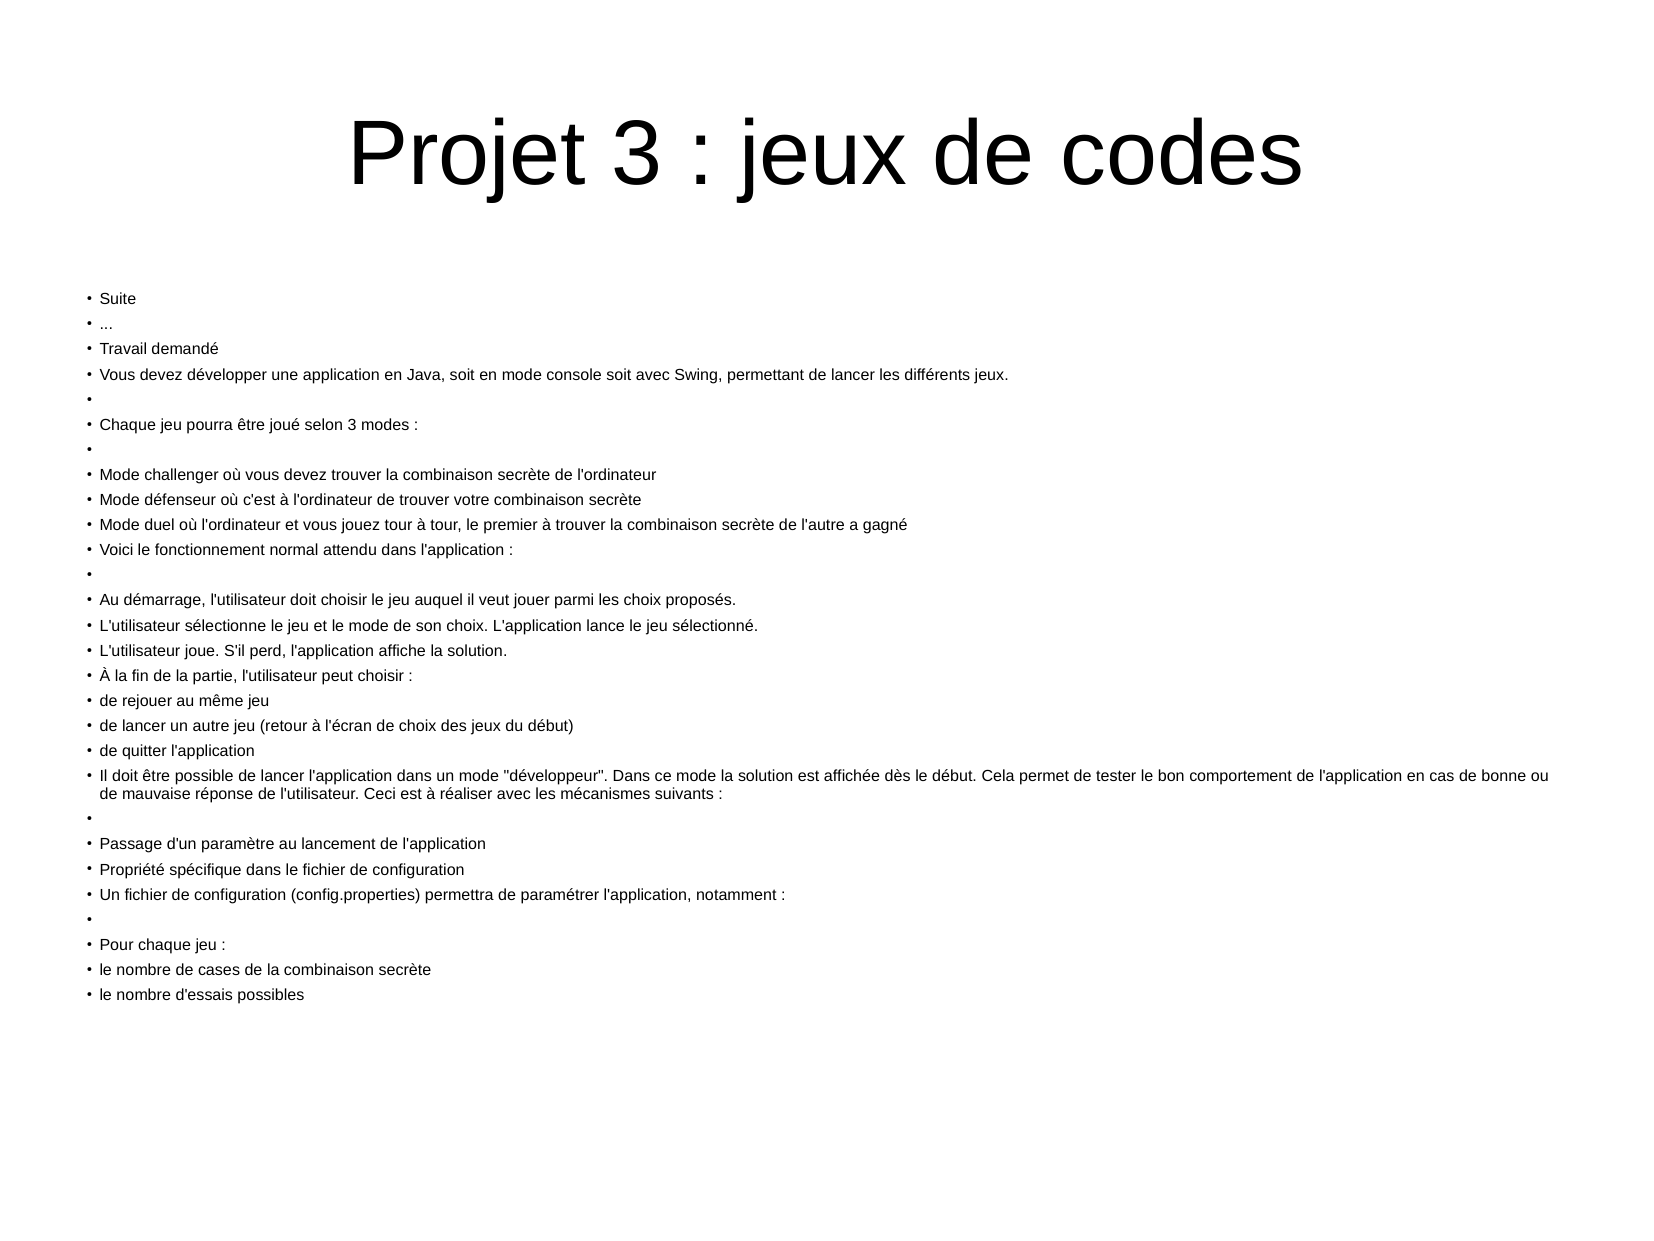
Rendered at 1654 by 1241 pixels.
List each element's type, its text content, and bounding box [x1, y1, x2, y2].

list Suite ... Travail demandé Vous devez développer une application en Java, soit en mode console soit avec Swing, permettant de lancer les différents jeux. Chaque jeu pourra être joué selon 3 modes : Mode challenger où vous devez trouver la combinaison secrète de l'ordinateur Mode défenseur où c'est à l'ordinateur de trouver votre combinaison secrète Mode duel où l'ordinateur et vous jouez tour à tour, le premier à trouver la combinaison secrète de l'autre a gagné Voici le fonctionnement normal attendu dans l'application : Au démarrage, l'utilisateur doit choisir le jeu auquel il veut jouer parmi les choix proposés. L'utilisateur sélectionne le jeu et le mode de son choix. L'application lance le jeu sélectionné. L'utilisateur joue. S'il perd, l'application affiche la solution. À la fin de la partie, l'utilisateur peut choisir : de rejouer au même jeu de lancer un autre jeu (retour à l'écran de choix des jeux du début) de quitter l'application Il doit être possible de lancer l'application dans un mode "développeur". Dans ce mode la solution est affichée dès le début. Cela permet de tester le bon comportement de l'application en cas de bonne ou de mauvaise réponse de l'utilisateur. Ceci est à réaliser avec les mécanismes suivants : Passage d'un paramètre au lancement de l'application Propriété spécifique dans le fichier de configuration Un fichier de configuration (config.properties) permettra de paramétrer l'application, notamment : Pour chaque jeu : le nombre de cases de la combinaison secrète le nombre d'essais possibles [82, 290, 1571, 1010]
title Projet 3 : jeux de codes [82, 49, 1571, 257]
